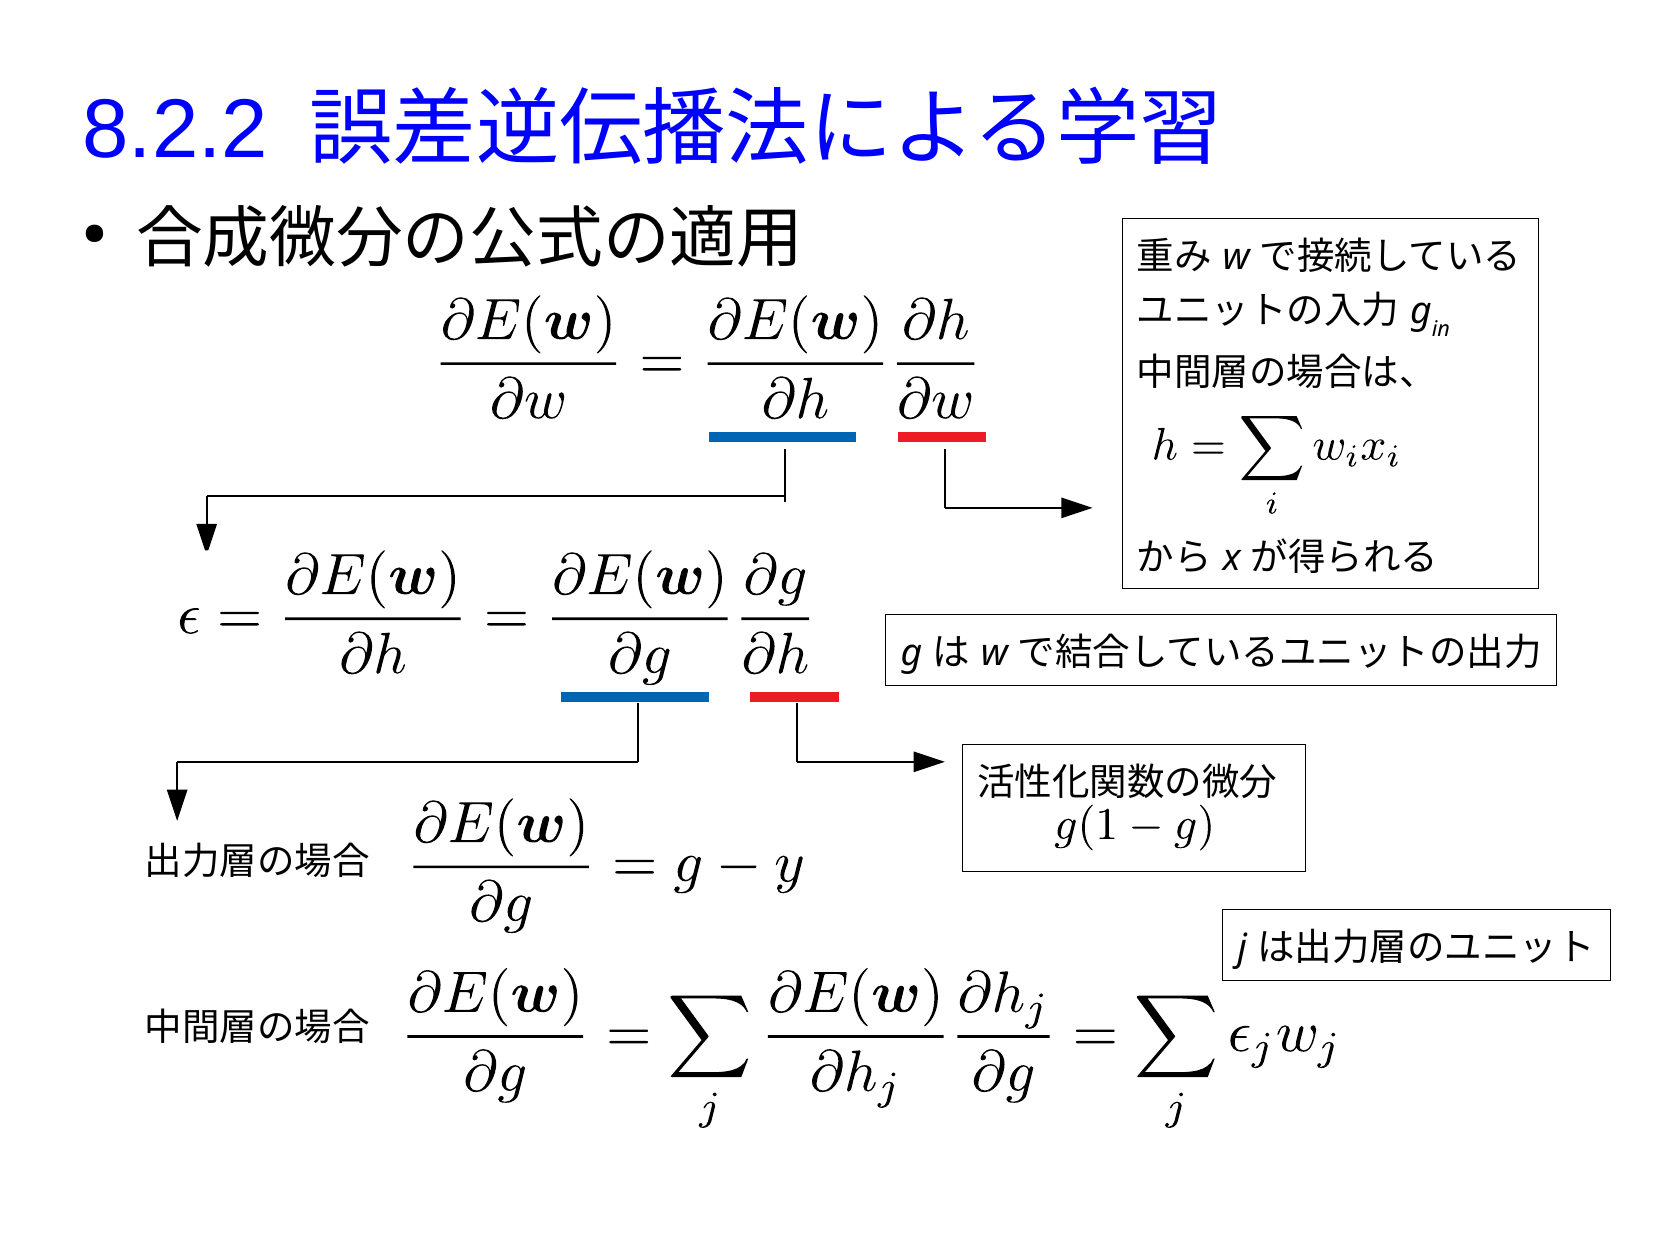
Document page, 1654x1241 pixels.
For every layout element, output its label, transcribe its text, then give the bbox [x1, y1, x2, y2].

text_box [407, 968, 1340, 1128]
text_box 出力層の場合 中間層の場合 [130, 823, 385, 1063]
text_box 重みwで接続している ユニットの入力gin 中間層の場合は、 からxが得られる [1122, 218, 1539, 589]
list 合成微分の公式の適用 [65, 190, 1554, 291]
text_box jは出力層のユニット [1222, 909, 1611, 981]
text_box [1054, 804, 1211, 851]
title 8.2.2 誤差逆伝播法による学習 [82, 41, 1571, 210]
text_box [413, 798, 805, 934]
text_box [440, 295, 975, 420]
text_box [177, 550, 810, 686]
text_box 活性化関数の微分 [962, 744, 1306, 872]
text_box gはwで結合しているユニットの出力 [885, 614, 1557, 686]
